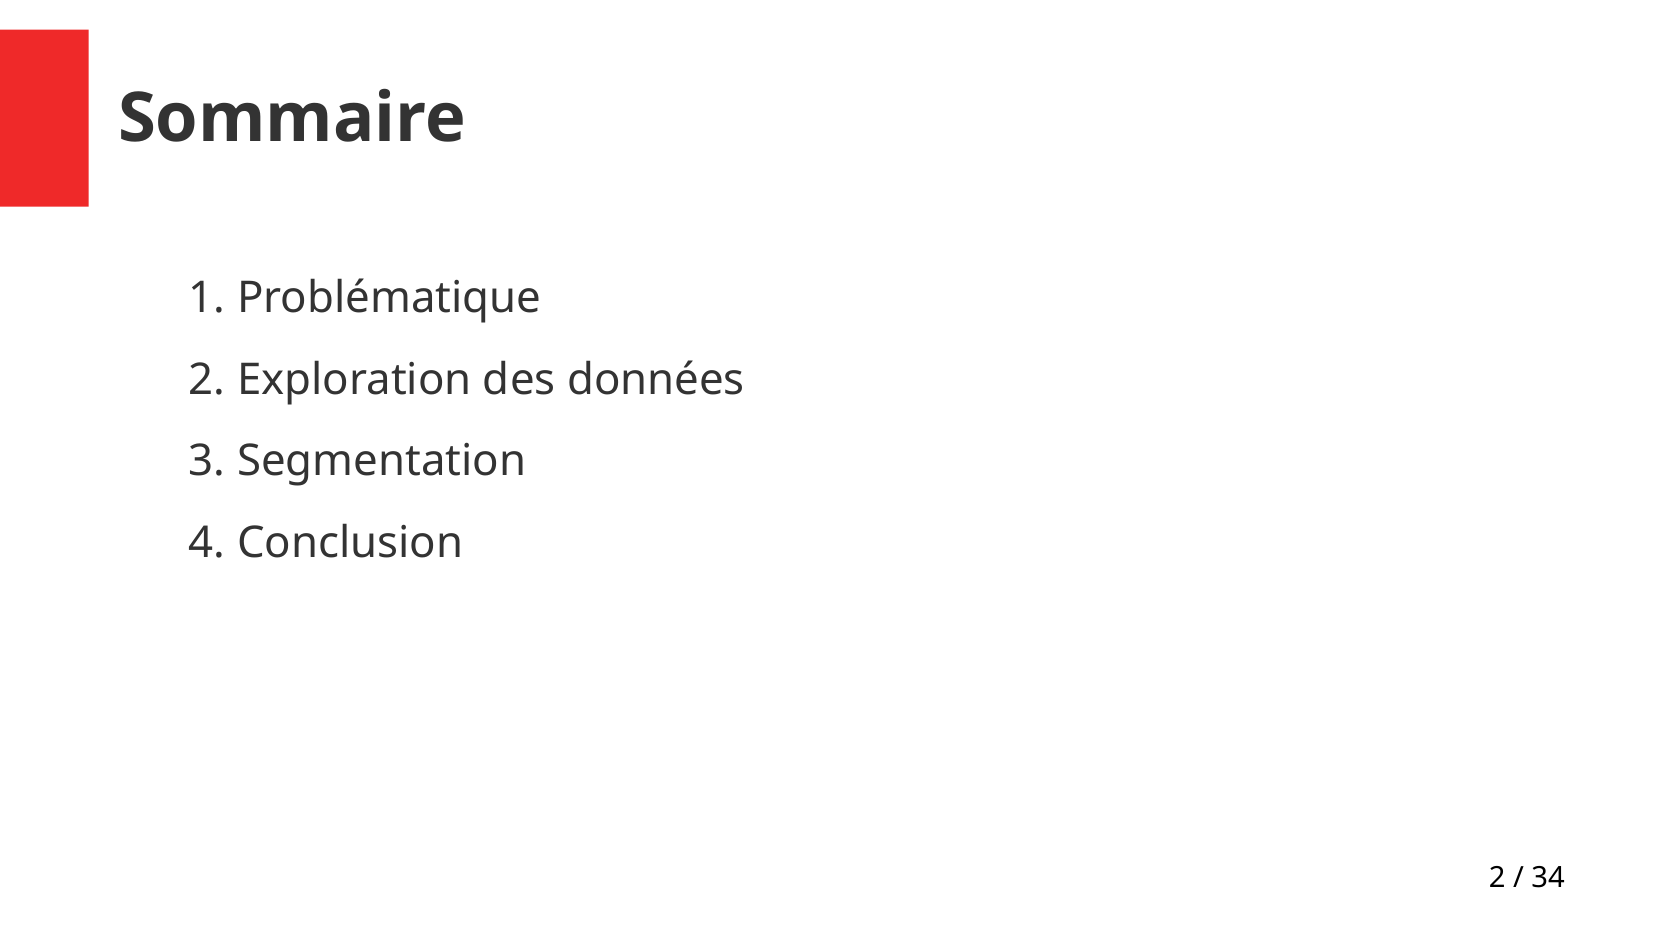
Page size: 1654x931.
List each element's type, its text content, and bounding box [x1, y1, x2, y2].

list 1. Problématique 2. Exploration des données 3. Segmentation 4. Conclusion [118, 265, 1536, 806]
title Sommaire [118, 37, 1571, 193]
